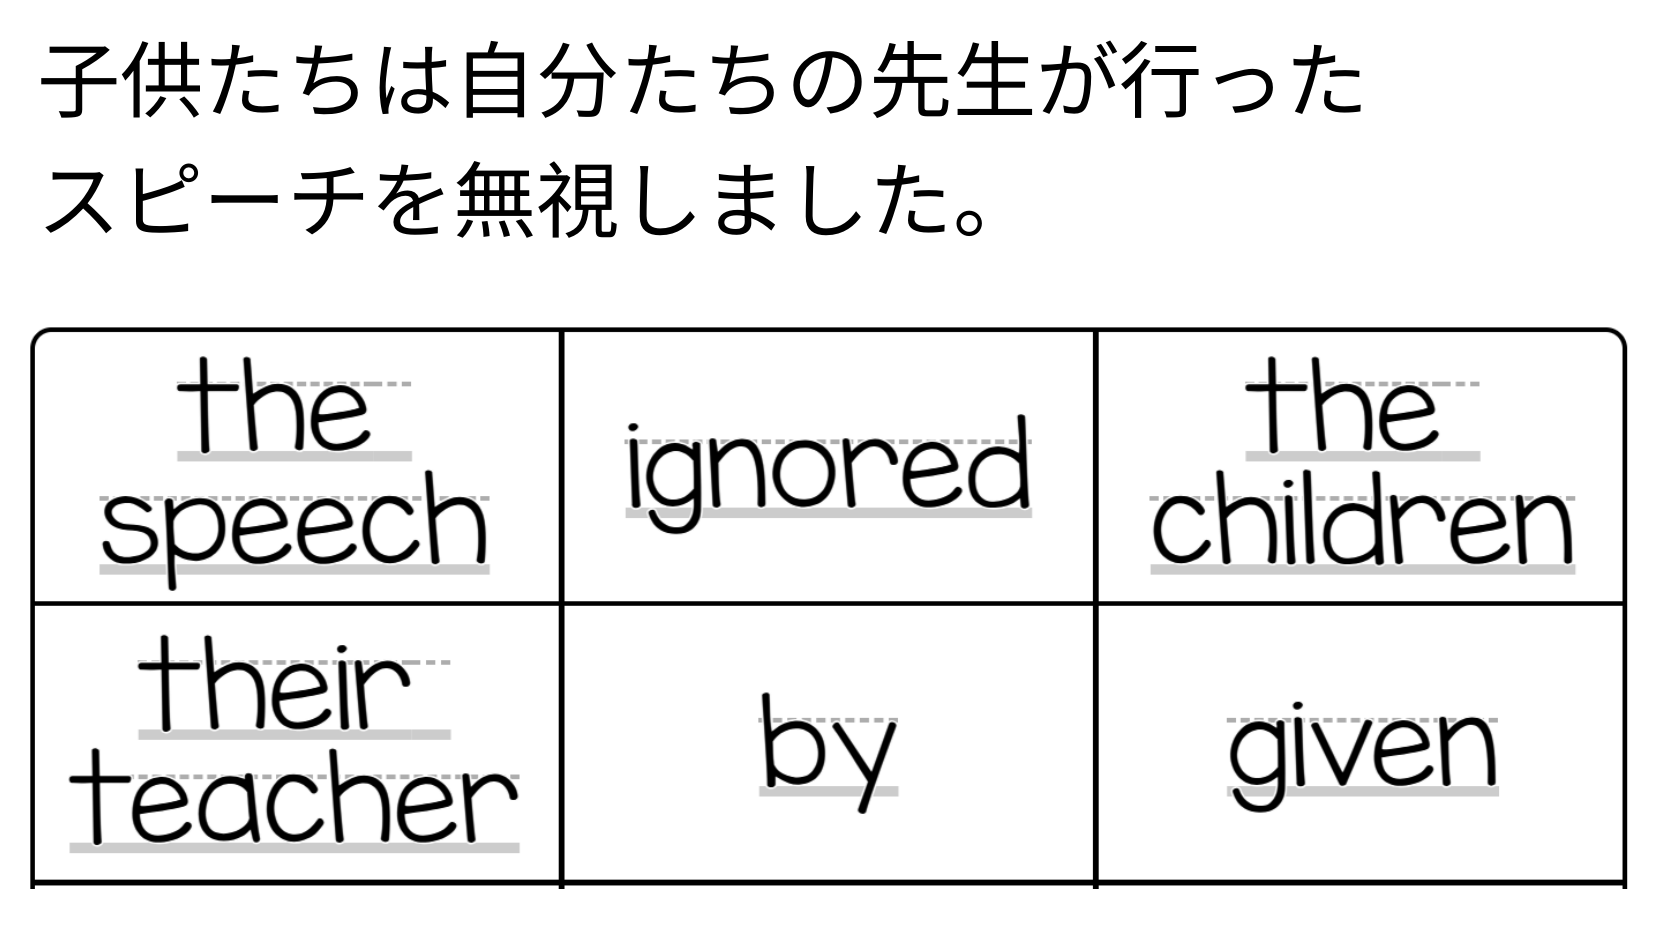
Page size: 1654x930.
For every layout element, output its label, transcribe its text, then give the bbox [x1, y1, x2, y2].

title 子供たちは自分たちの先生が行った スピーチを無視しました。 [37, 19, 1612, 252]
picture [20, 324, 1633, 889]
